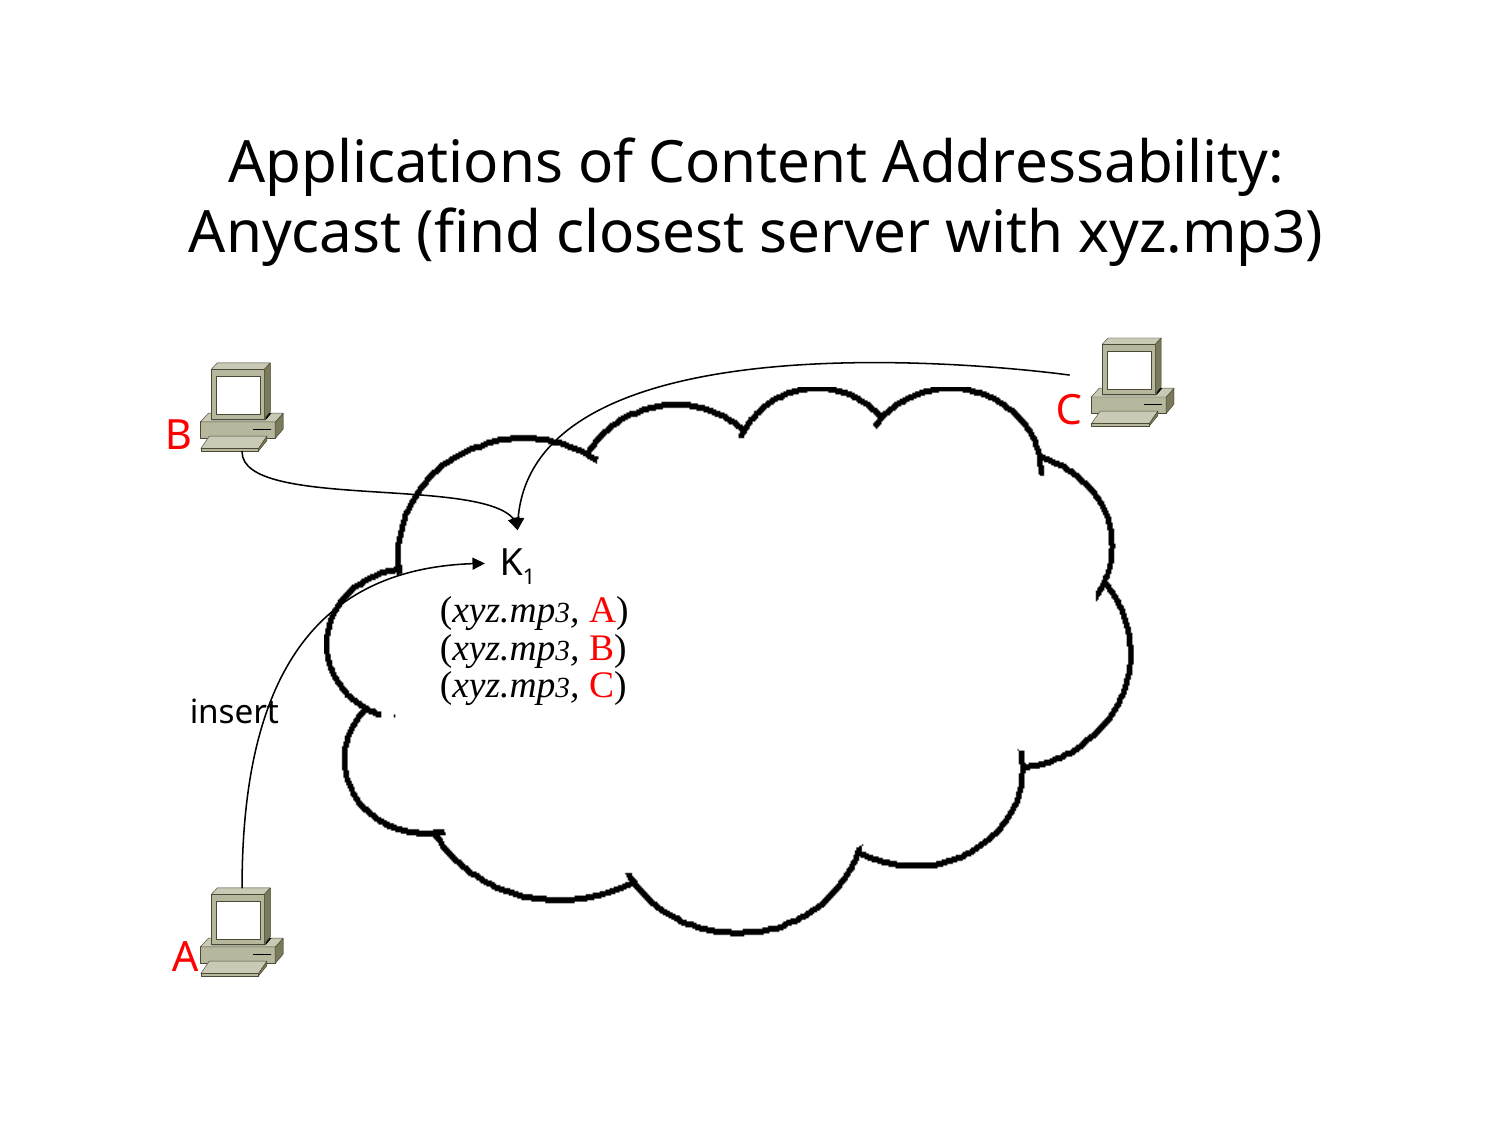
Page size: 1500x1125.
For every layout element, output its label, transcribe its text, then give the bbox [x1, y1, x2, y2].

picture [200, 887, 285, 977]
text_box (xyz.mp3, C) [424, 652, 642, 713]
text_box C [1040, 375, 1098, 441]
text_box K1 [484, 530, 551, 597]
text_box Applications of Content Addressability: Anycast (find closest server with xyz.mp3) [62, 99, 1450, 288]
chart [324, 489, 516, 616]
text_box (xyz.mp3, A) [424, 577, 644, 638]
picture [200, 362, 285, 452]
text_box A [157, 922, 214, 988]
text_box B [149, 399, 207, 466]
chart [324, 387, 1176, 988]
picture [1090, 337, 1176, 427]
text_box insert [174, 682, 295, 738]
chart [324, 387, 652, 517]
text_box (xyz.mp3, B) [424, 614, 642, 652]
